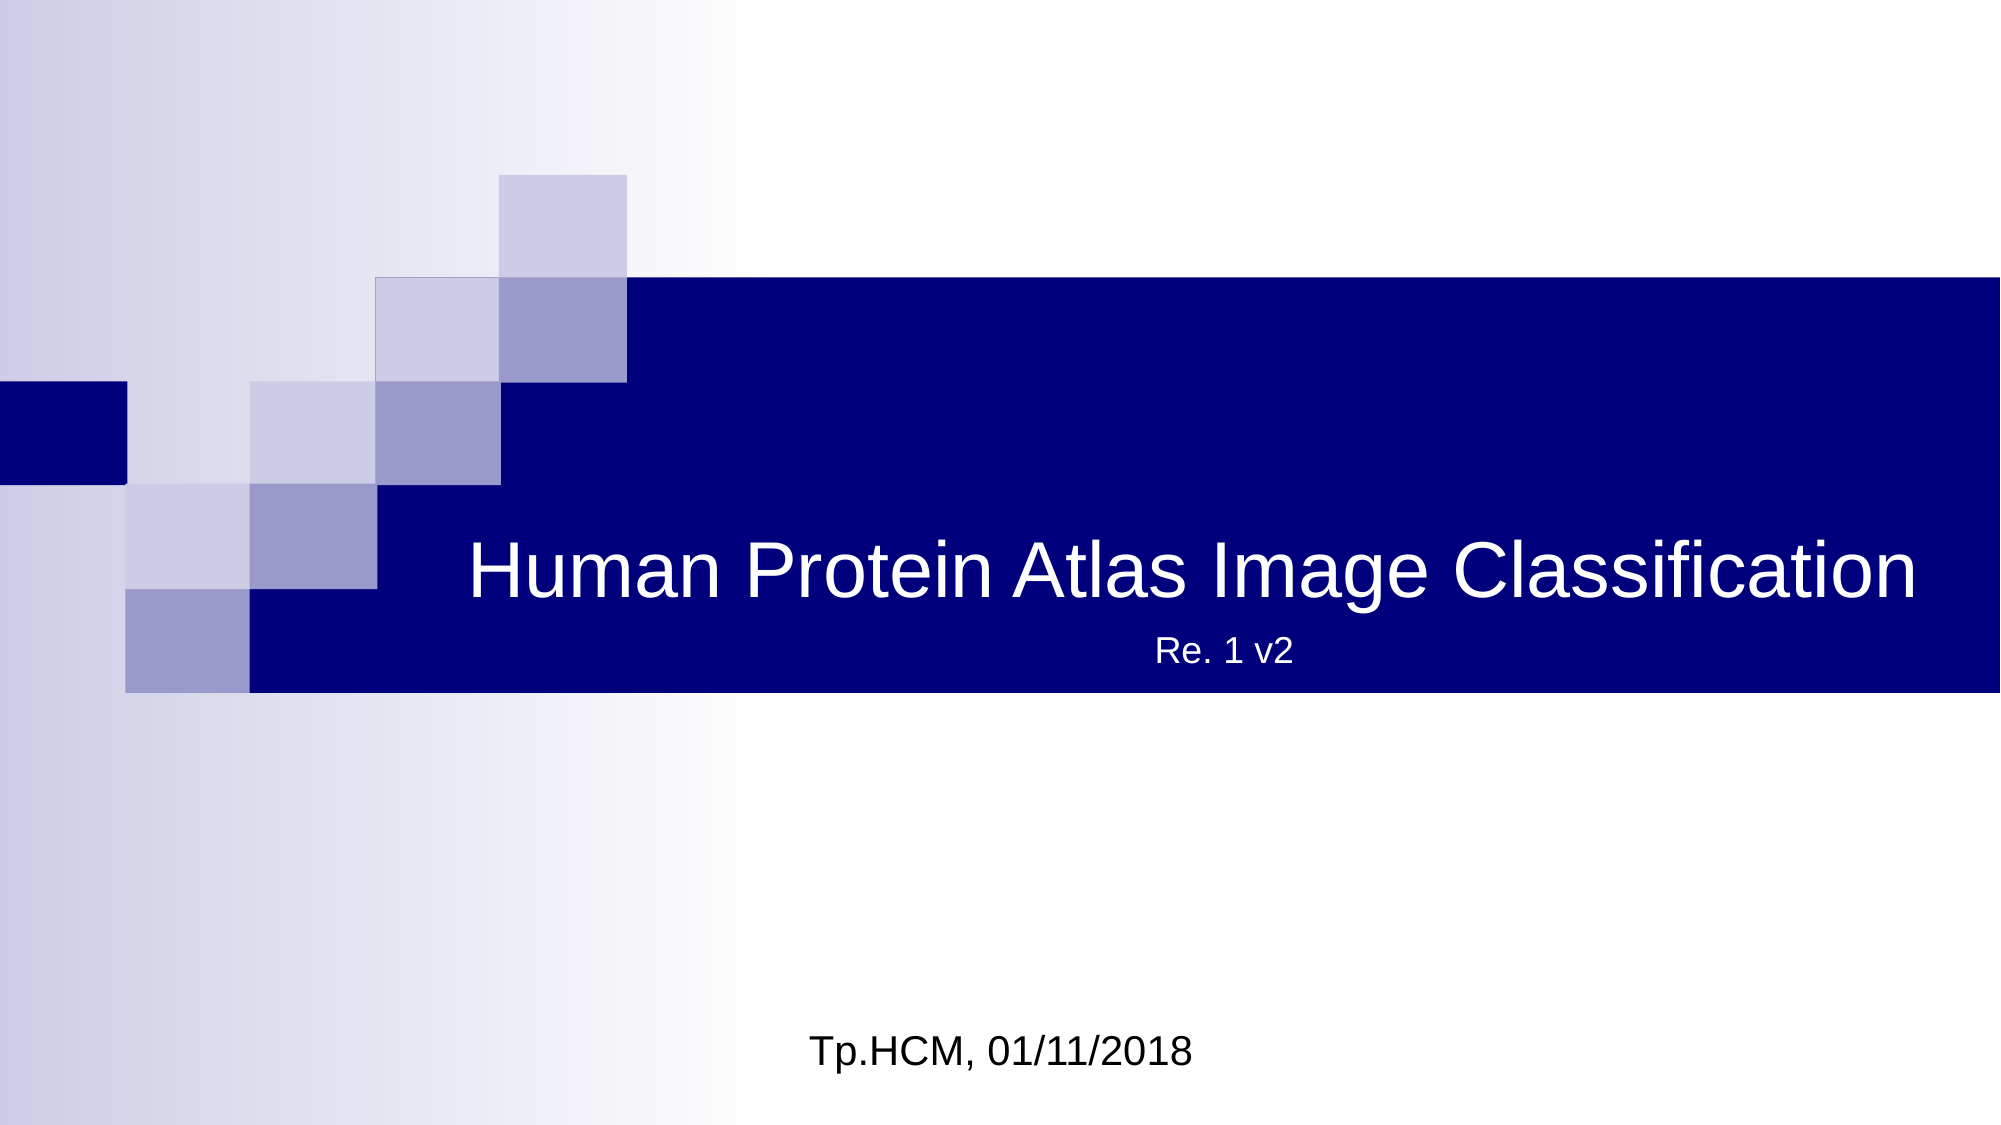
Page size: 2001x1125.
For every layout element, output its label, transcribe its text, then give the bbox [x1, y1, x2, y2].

text_box Tp.HCM, 01/11/2018 [794, 1015, 1238, 1082]
text_box Re. 1 v2 [1139, 618, 1350, 679]
title Human Protein Atlas Image Classification [372, 496, 2000, 740]
